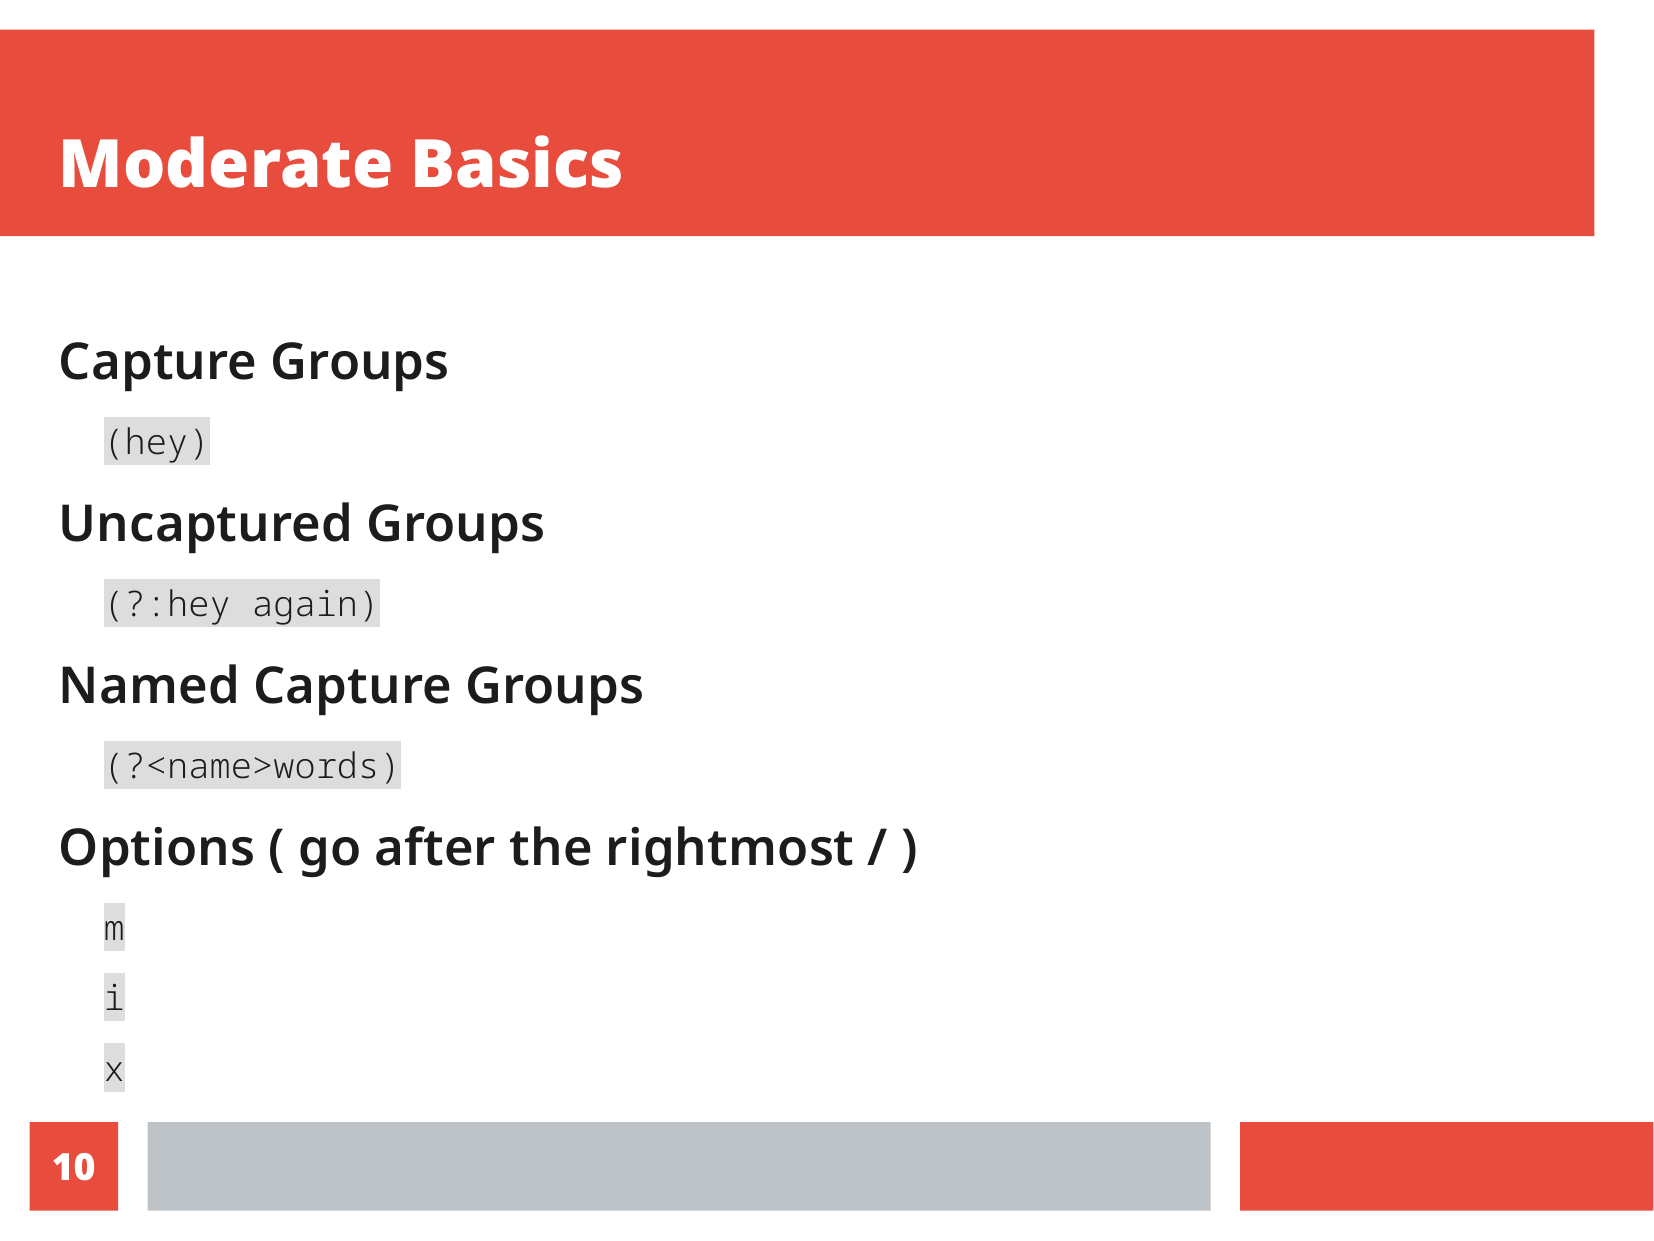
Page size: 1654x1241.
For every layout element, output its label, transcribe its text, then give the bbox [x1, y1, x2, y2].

title Moderate Basics [59, 59, 1595, 207]
list Capture Groups (hey) Uncaptured Groups (?:hey again) Named Capture Groups (?<name>words) Options ( go after the rightmost / ) m i x [59, 324, 1565, 1093]
